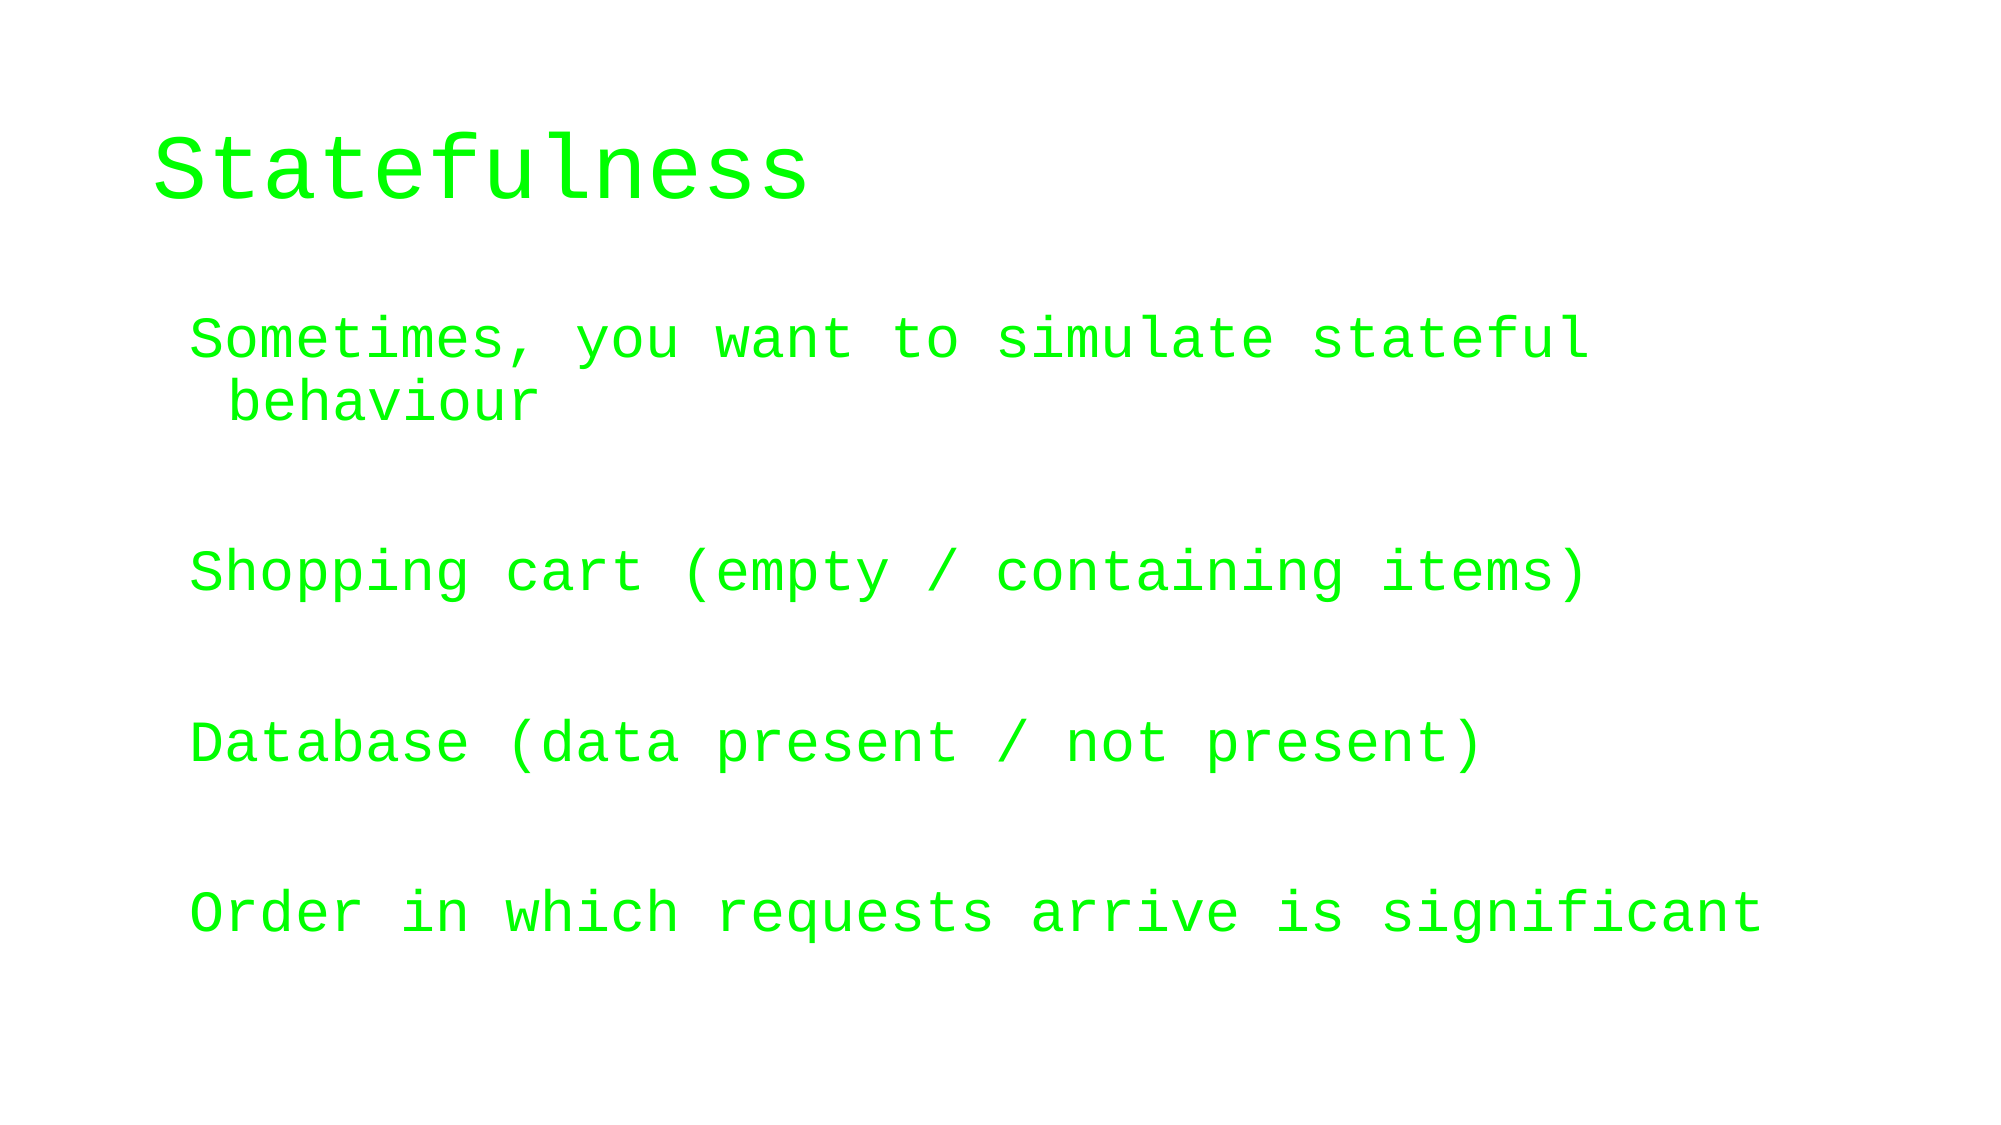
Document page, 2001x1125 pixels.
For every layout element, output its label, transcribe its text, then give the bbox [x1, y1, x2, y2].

list Sometimes, you want to simulate stateful behaviour Shopping cart (empty / containing items) Database (data present / not present) Order in which requests arrive is significant [137, 299, 1863, 1014]
title Statefulness [137, 59, 1863, 278]
